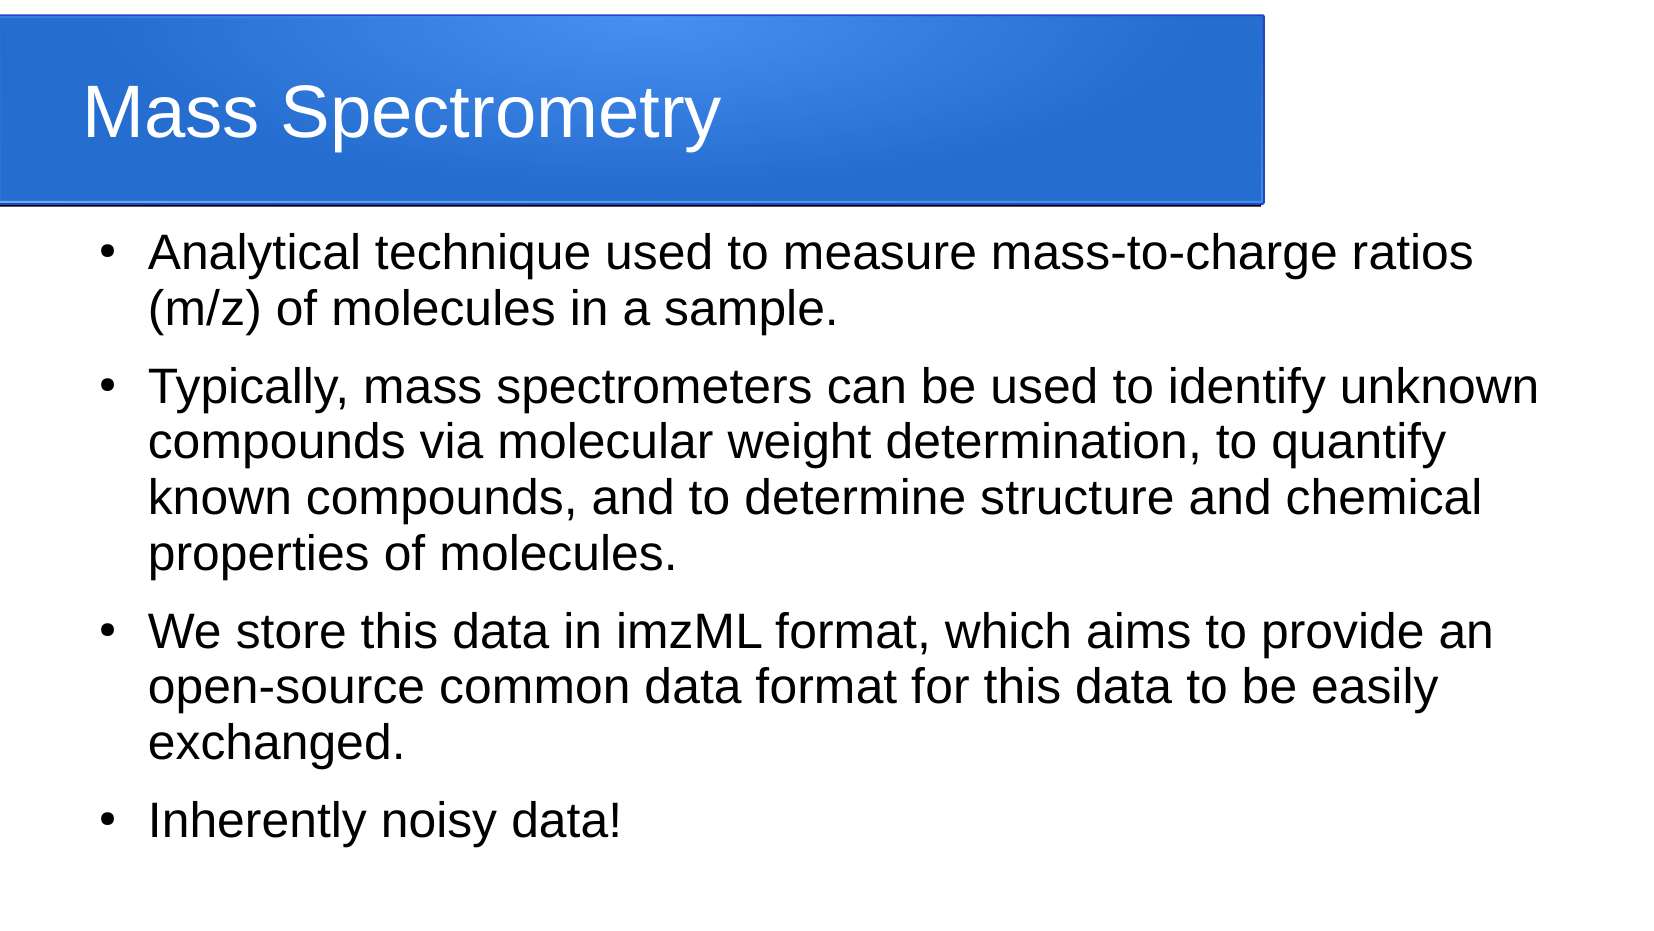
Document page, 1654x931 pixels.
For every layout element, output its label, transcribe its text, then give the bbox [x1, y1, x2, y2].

title Mass Spectrometry [82, 35, 1235, 189]
list Analytical technique used to measure mass-to-charge ratios (m/z) of molecules in a sample. Typically, mass spectrometers can be used to identify unknown compounds via molecular weight determination, to quantify known compounds, and to determine structure and chemical properties of molecules. We store this data in imzML format, which aims to provide an open-source common data format for this data to be easily exchanged. Inherently noisy data! [82, 224, 1571, 856]
